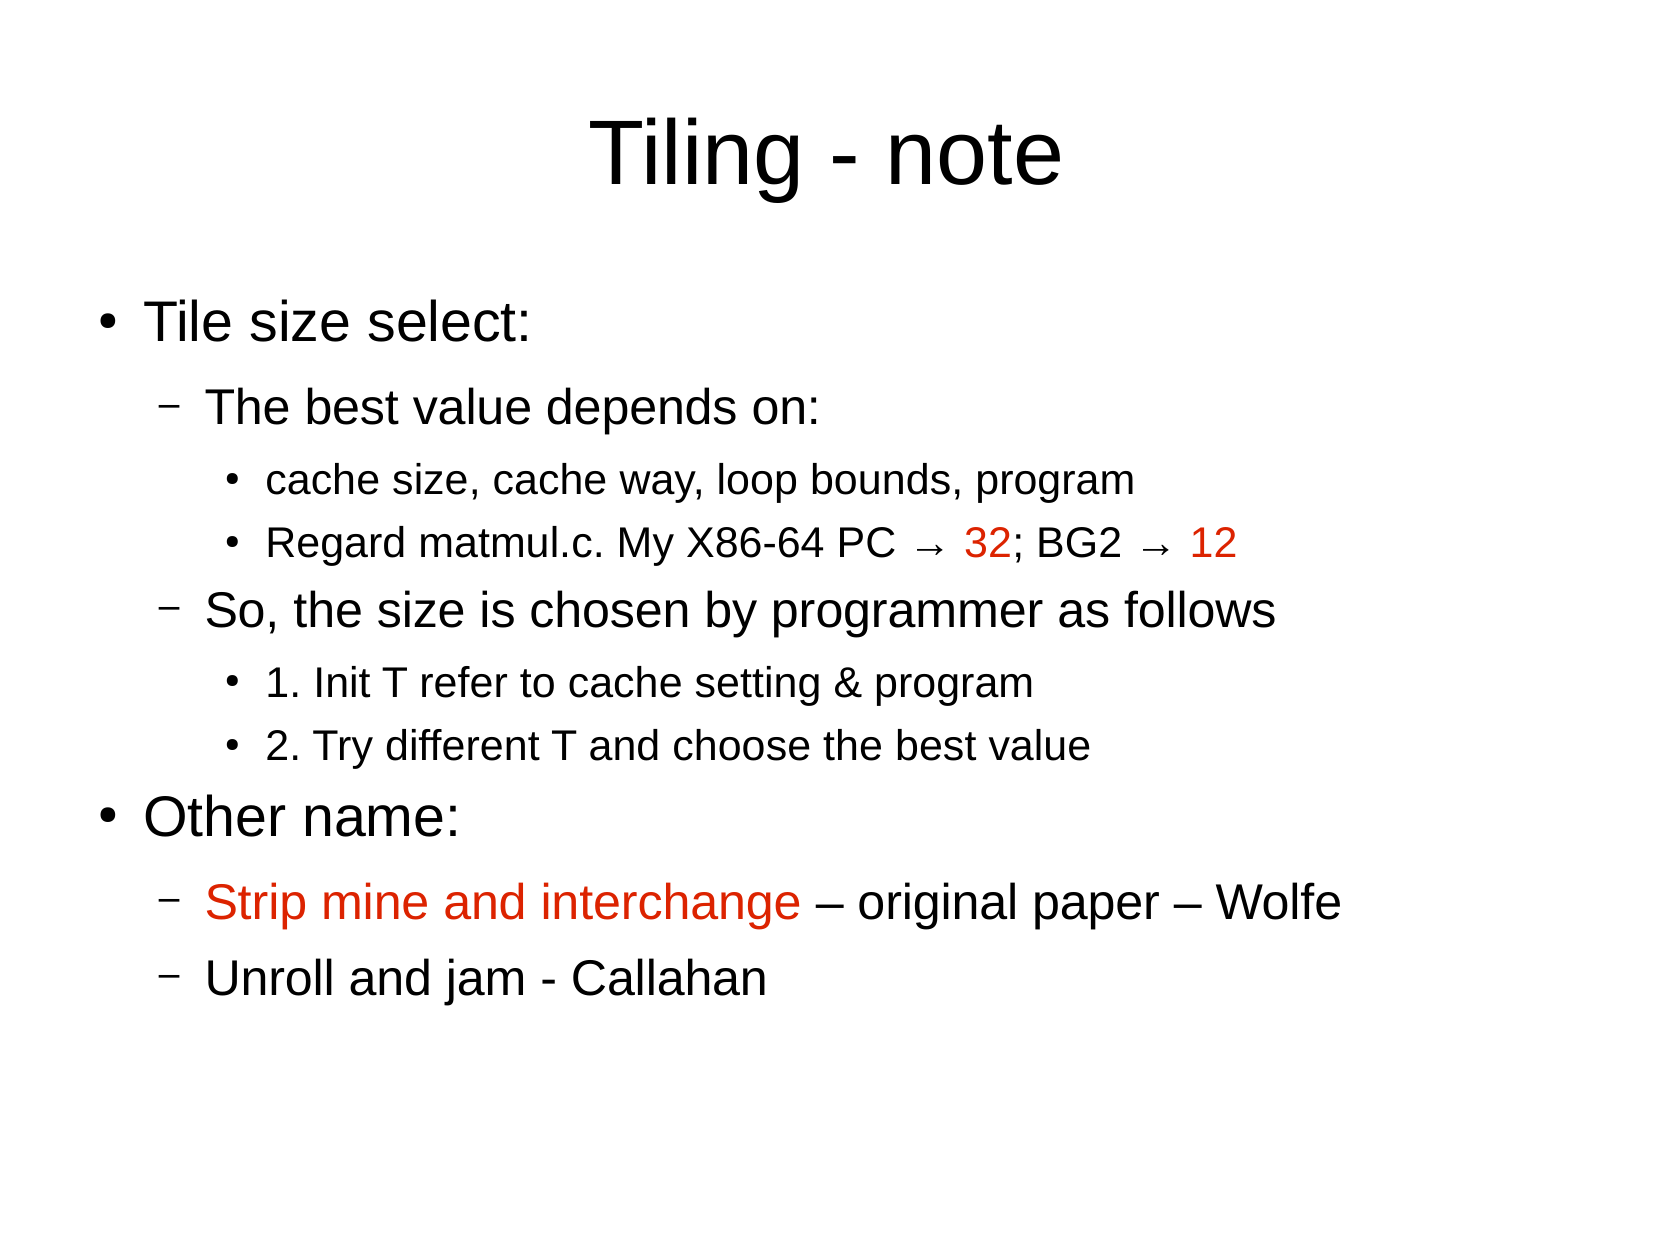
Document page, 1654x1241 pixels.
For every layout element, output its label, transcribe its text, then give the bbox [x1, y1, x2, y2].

list Tile size select: The best value depends on: cache size, cache way, loop bounds, program Regard matmul.c. My X86-64 PC → 32; BG2 → 12 So, the size is chosen by programmer as follows 1. Init T refer to cache setting & program 2. Try different T and choose the best value Other name: Strip mine and interchange – original paper – Wolfe Unroll and jam - Callahan [82, 290, 1538, 1010]
title Tiling - note [82, 49, 1571, 257]
